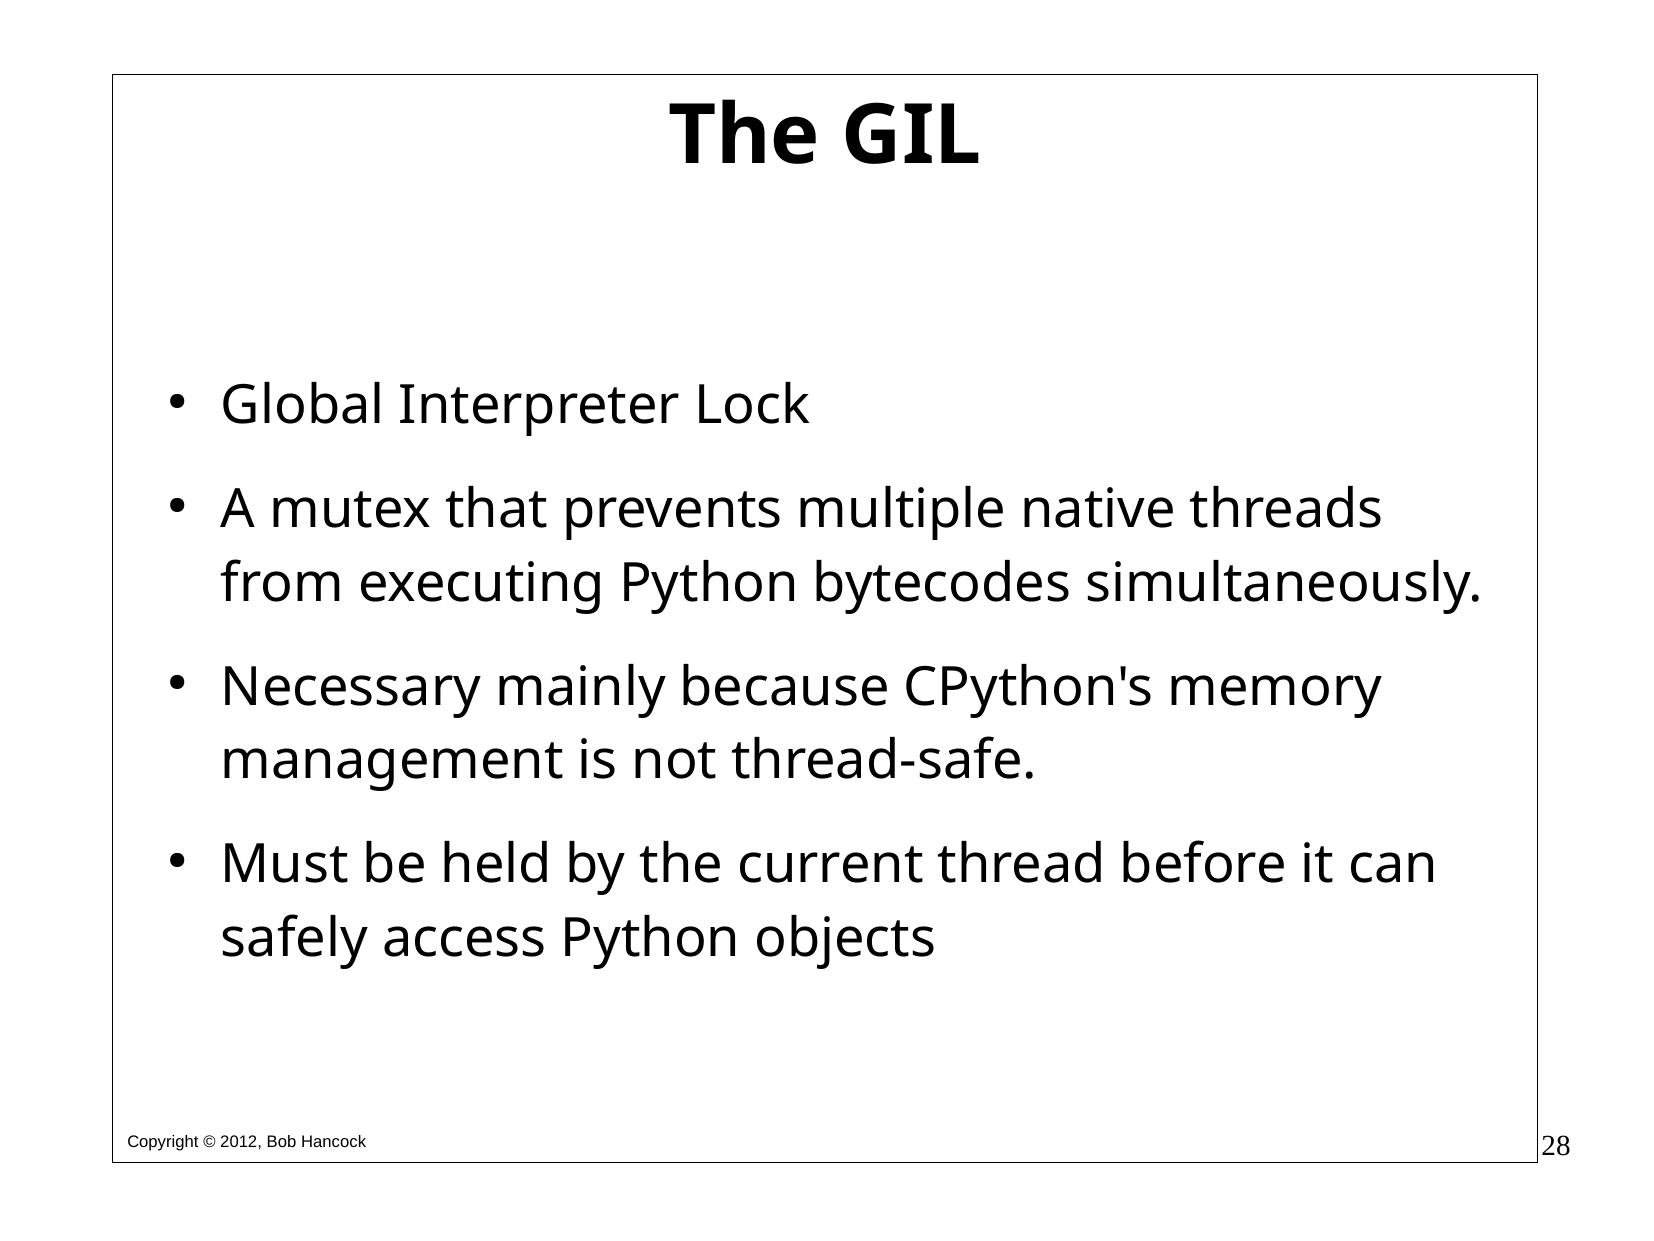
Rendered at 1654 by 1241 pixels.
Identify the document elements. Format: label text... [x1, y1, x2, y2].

list Global Interpreter Lock A mutex that prevents multiple native threads from executing Python bytecodes simultaneously. Necessary mainly because CPython's memory management is not thread-safe. Must be held by the current thread before it can safely access Python objects [150, 262, 1501, 1126]
text_box Copyright © 2012, Bob Hancock [112, 1125, 382, 1159]
title The GIL [112, 75, 1538, 188]
